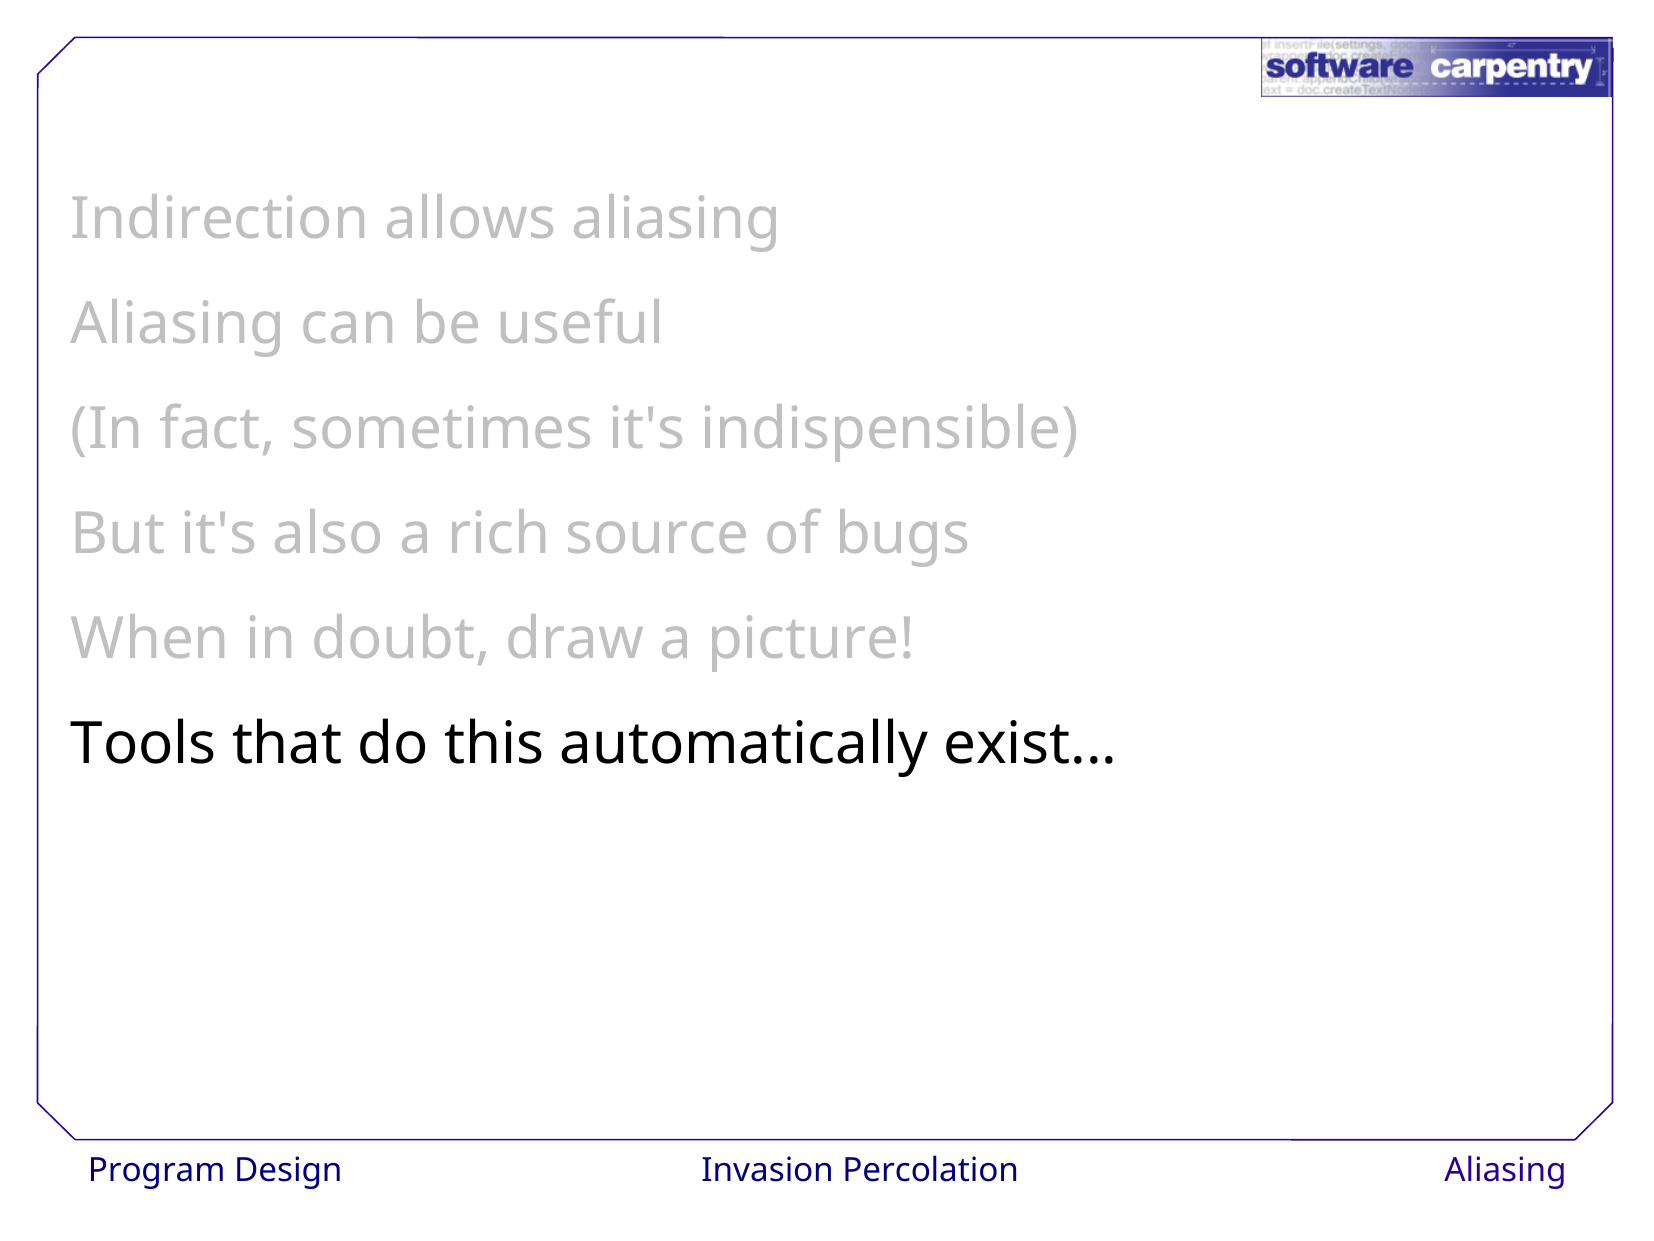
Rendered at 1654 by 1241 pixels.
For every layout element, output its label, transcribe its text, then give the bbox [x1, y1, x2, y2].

text_box Indirection allows aliasing Aliasing can be useful (In fact, sometimes it's indispensible) But it's also a rich source of bugs When in doubt, draw a picture! Tools that do this automatically exist... [56, 137, 1283, 784]
picture [1261, 39, 1613, 97]
